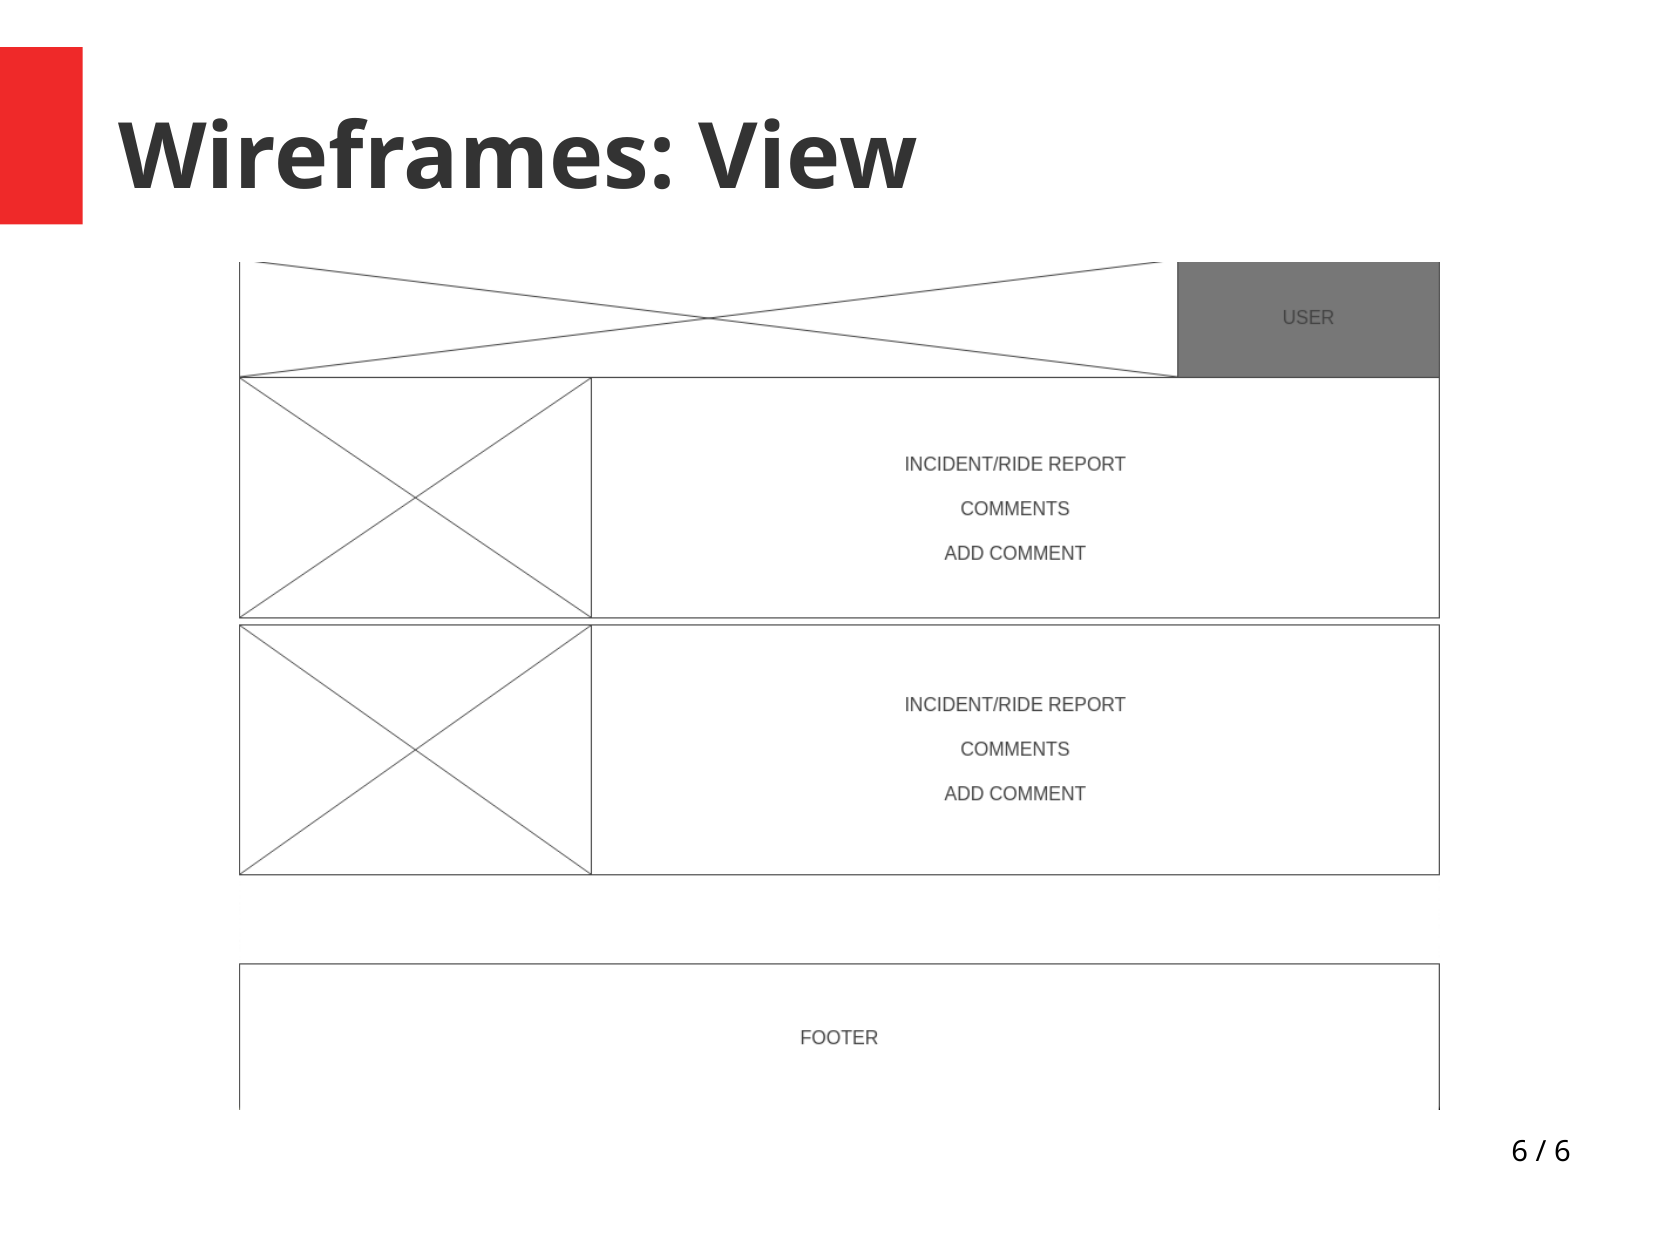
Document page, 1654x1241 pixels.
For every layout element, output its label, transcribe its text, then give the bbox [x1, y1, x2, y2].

picture [239, 262, 1440, 1111]
title Wireframes: View [118, 49, 1571, 257]
